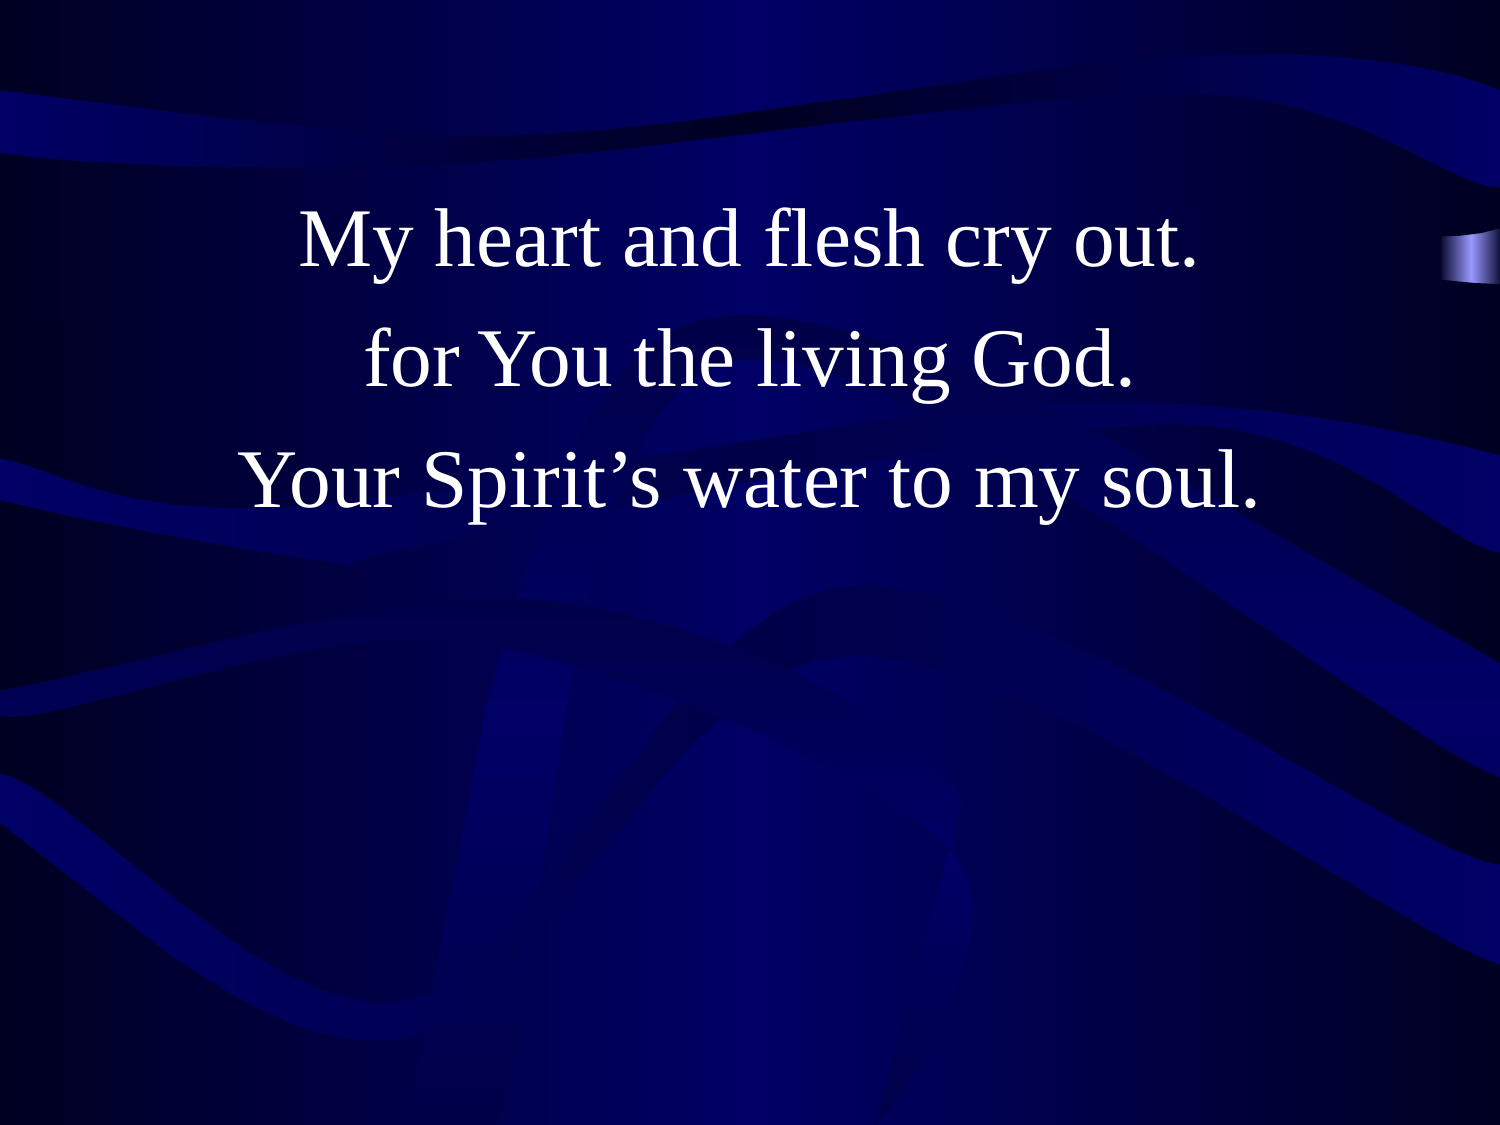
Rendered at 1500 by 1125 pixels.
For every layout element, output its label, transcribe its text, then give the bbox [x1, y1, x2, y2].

subtitle My heart and flesh cry out. for You the living God. Your Spirit’s water to my soul. [75, 174, 1426, 925]
